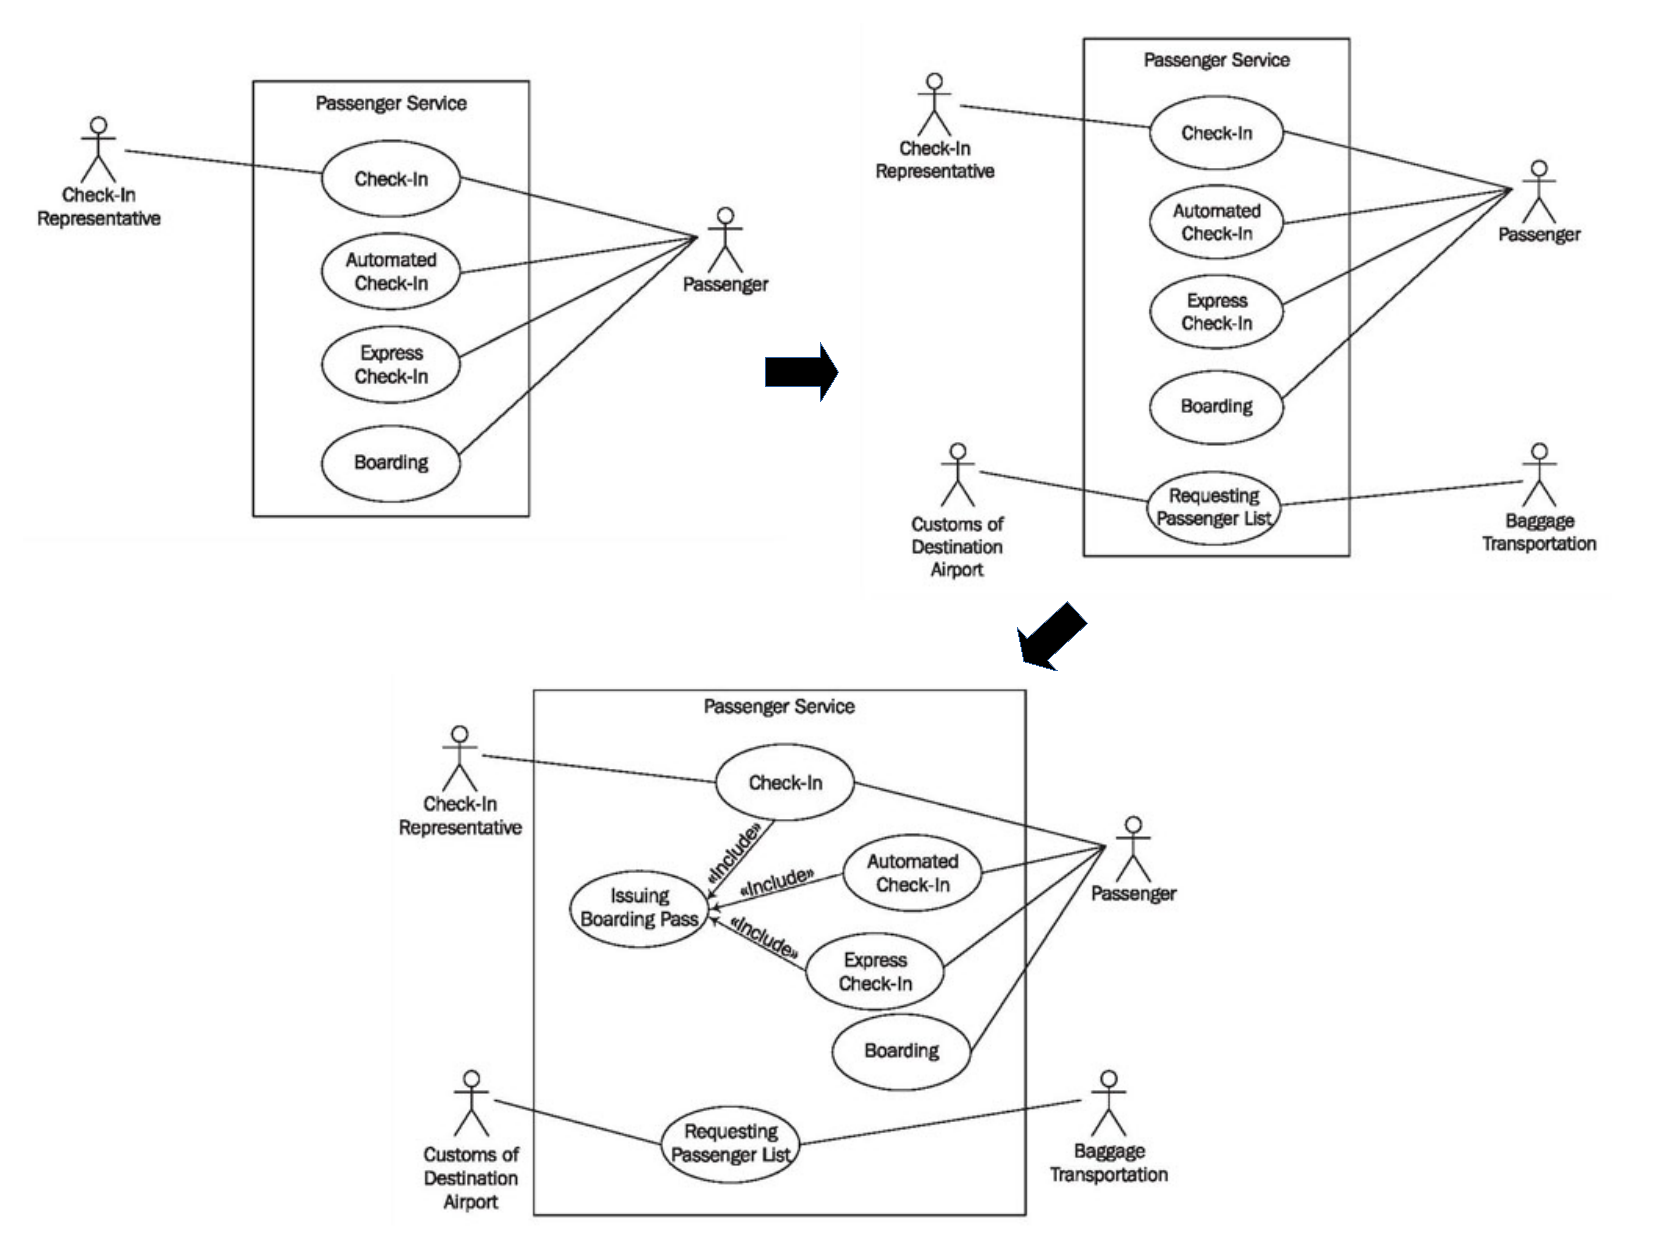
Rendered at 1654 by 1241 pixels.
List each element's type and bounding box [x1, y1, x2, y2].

text_box [765, 342, 839, 402]
picture [391, 674, 1193, 1241]
picture [23, 60, 791, 550]
picture [860, 23, 1619, 607]
text_box [1017, 601, 1088, 671]
